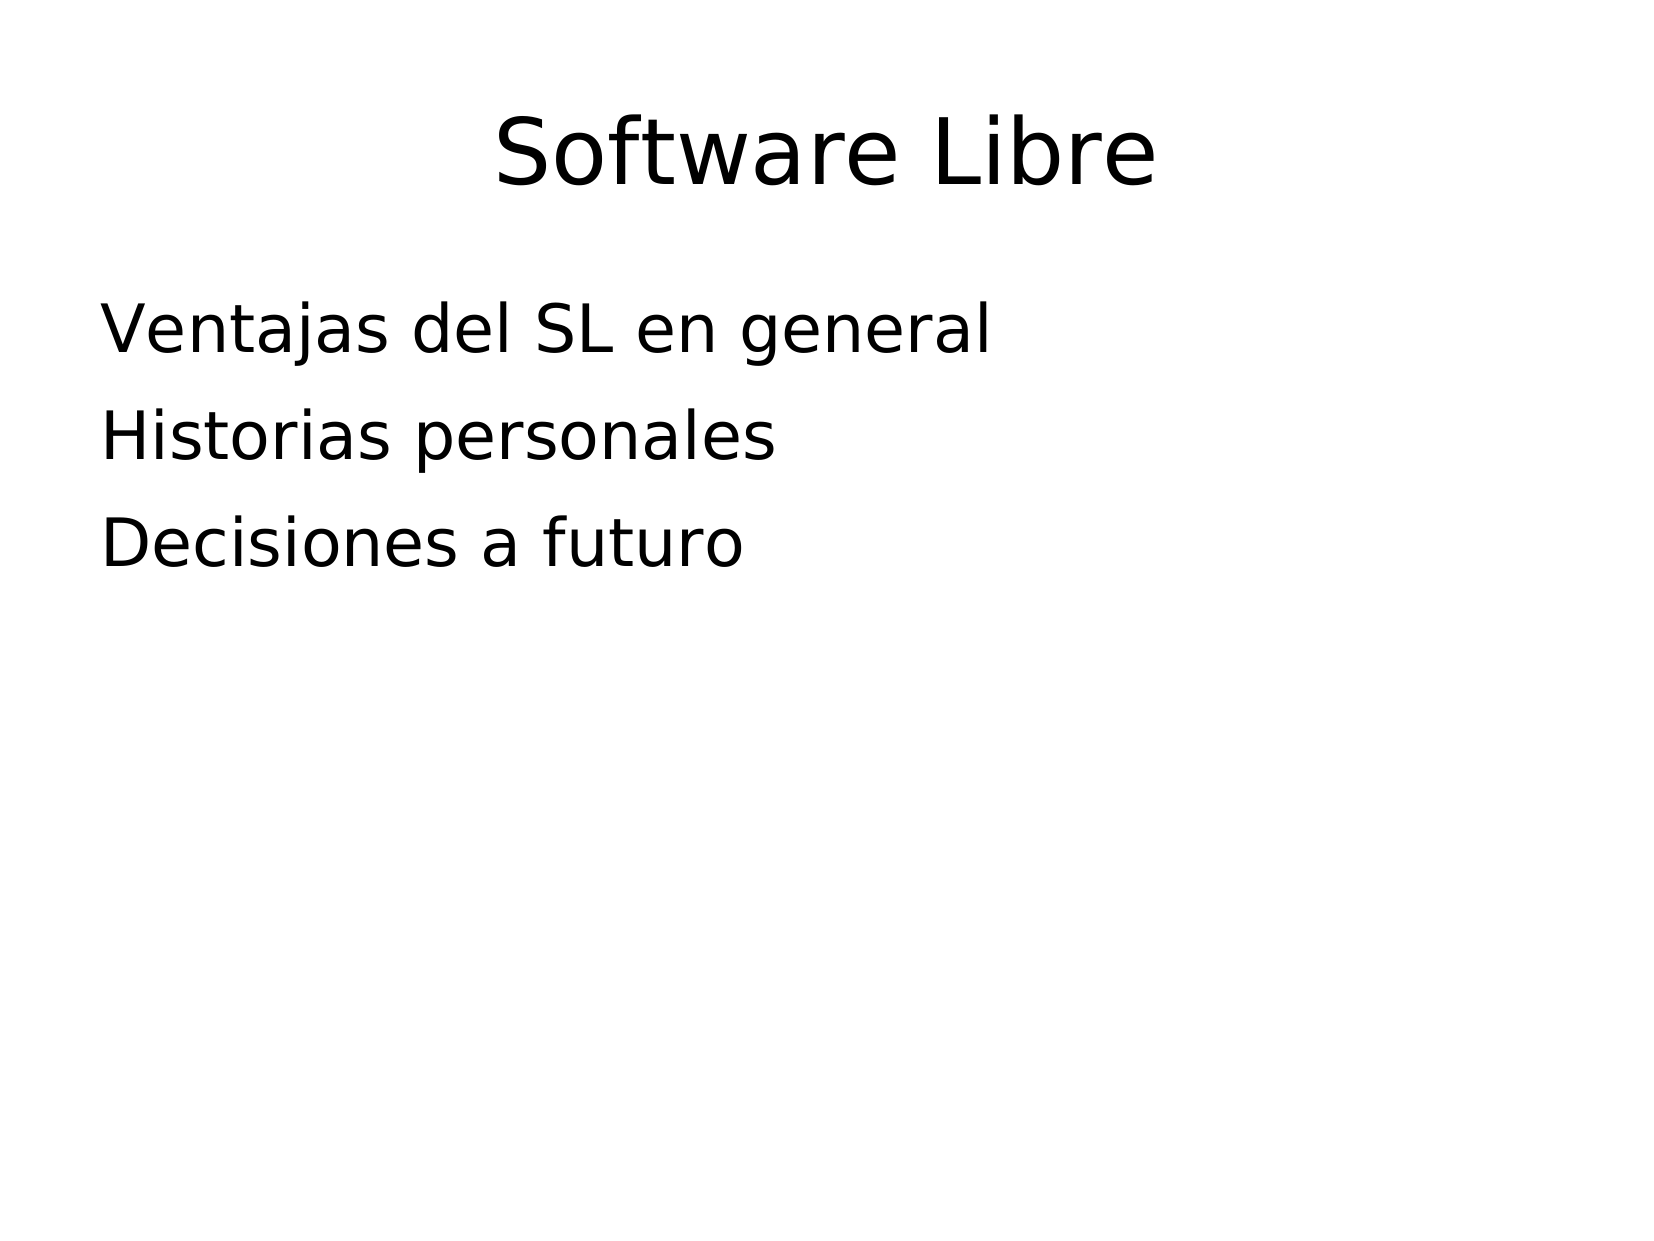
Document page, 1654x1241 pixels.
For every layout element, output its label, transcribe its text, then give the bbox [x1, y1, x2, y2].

list Ventajas del SL en general Historias personales Decisiones a futuro [82, 290, 1571, 1094]
title Software Libre [82, 56, 1571, 250]
